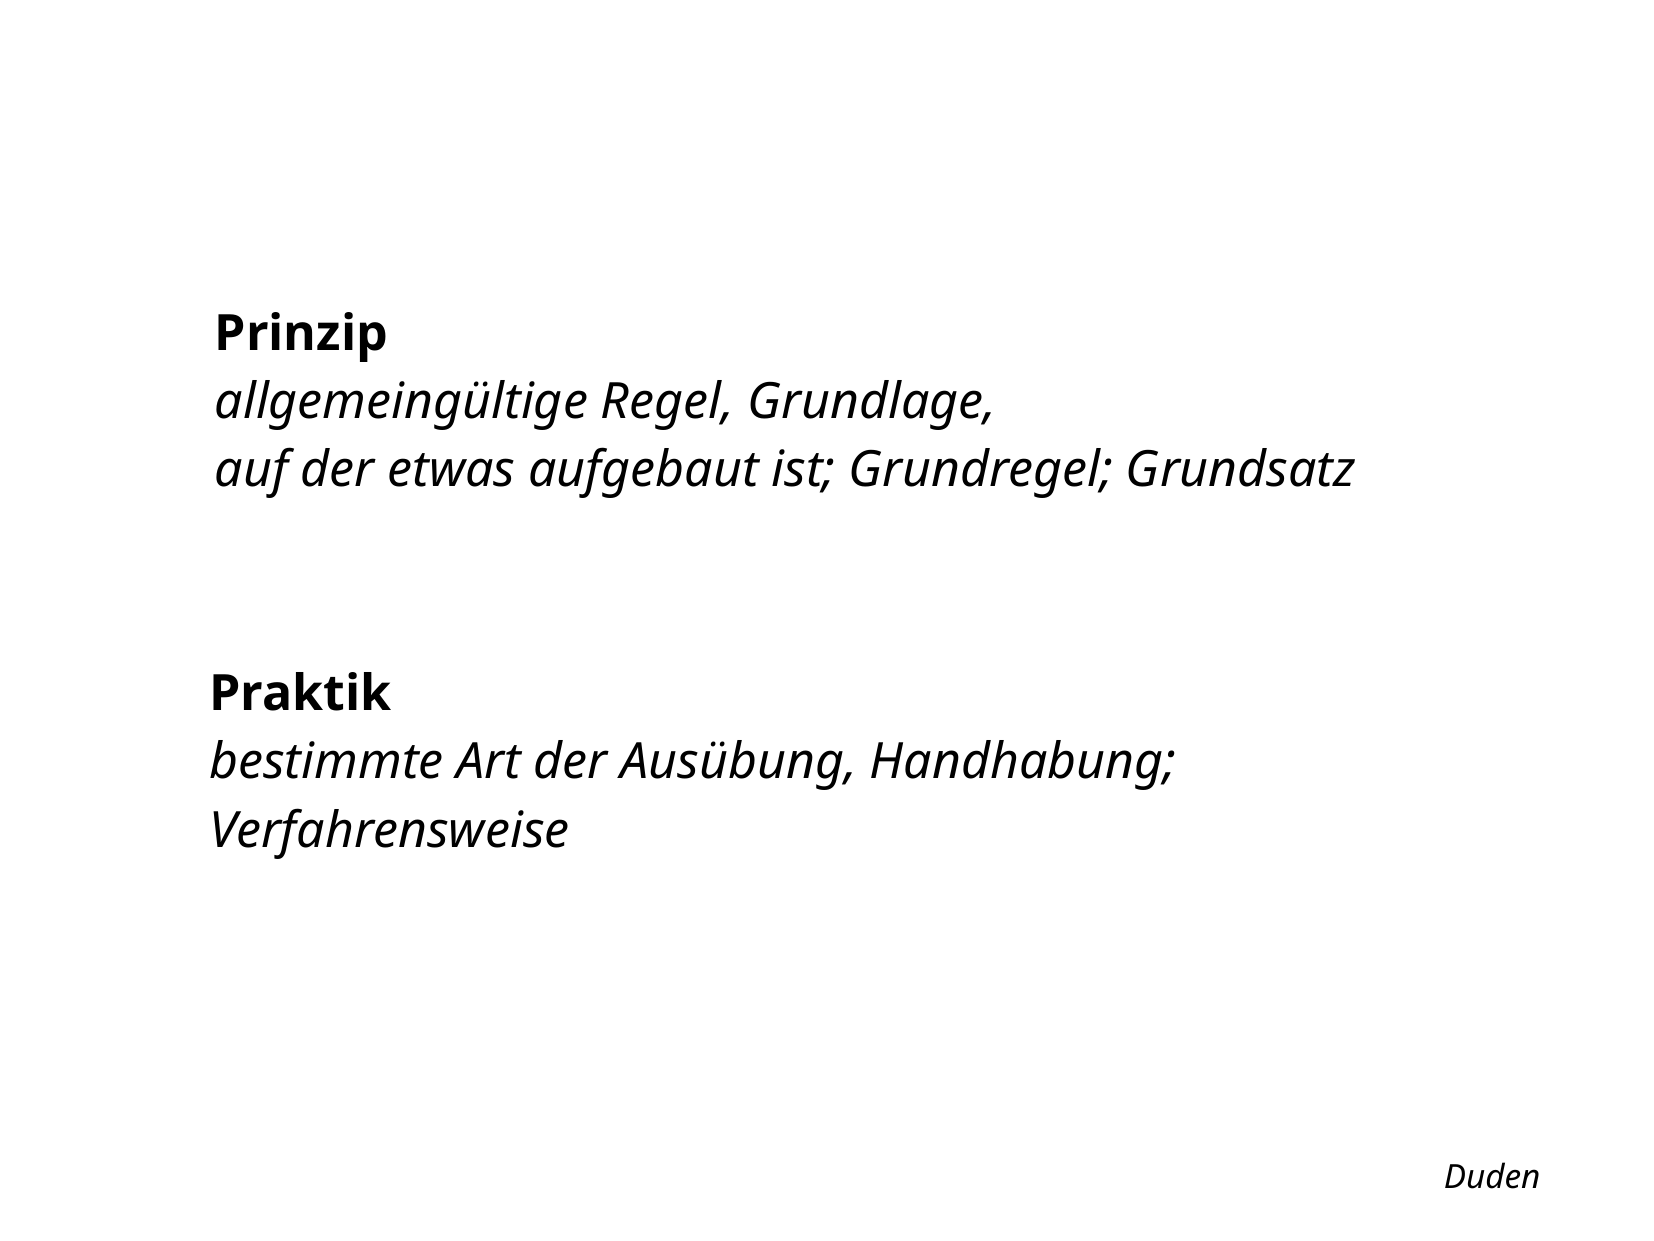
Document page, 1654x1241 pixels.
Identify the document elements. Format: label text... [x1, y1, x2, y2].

text_box Prinzip allgemeingültige Regel, Grundlage, auf der etwas aufgebaut ist; Grundregel; Grundsatz [199, 289, 1400, 557]
text_box Duden [1429, 1145, 1565, 1217]
text_box Praktik bestimmte Art der Ausübung, Handhabung; Verfahrensweise [194, 649, 1400, 892]
